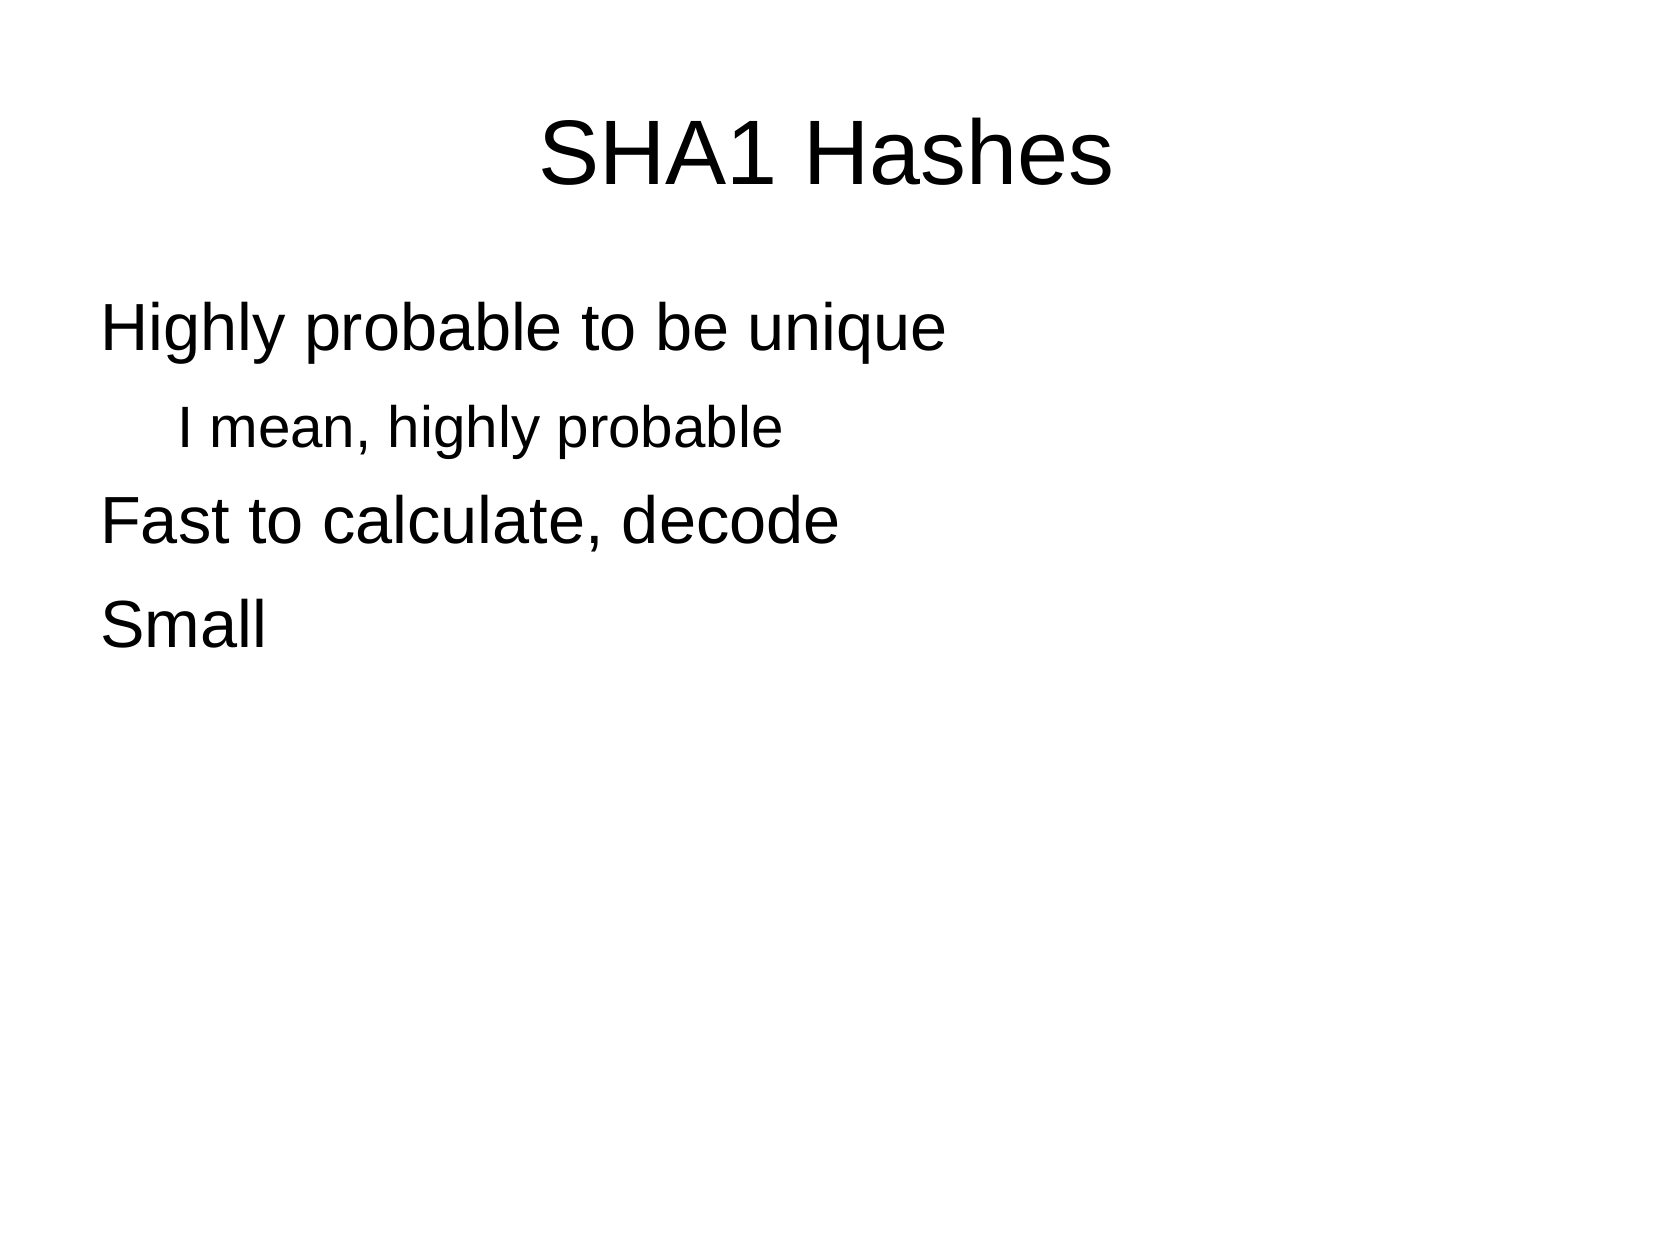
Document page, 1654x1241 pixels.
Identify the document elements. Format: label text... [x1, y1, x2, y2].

list Highly probable to be unique I mean, highly probable Fast to calculate, decode Small [82, 290, 1571, 1094]
title SHA1 Hashes [82, 56, 1571, 250]
